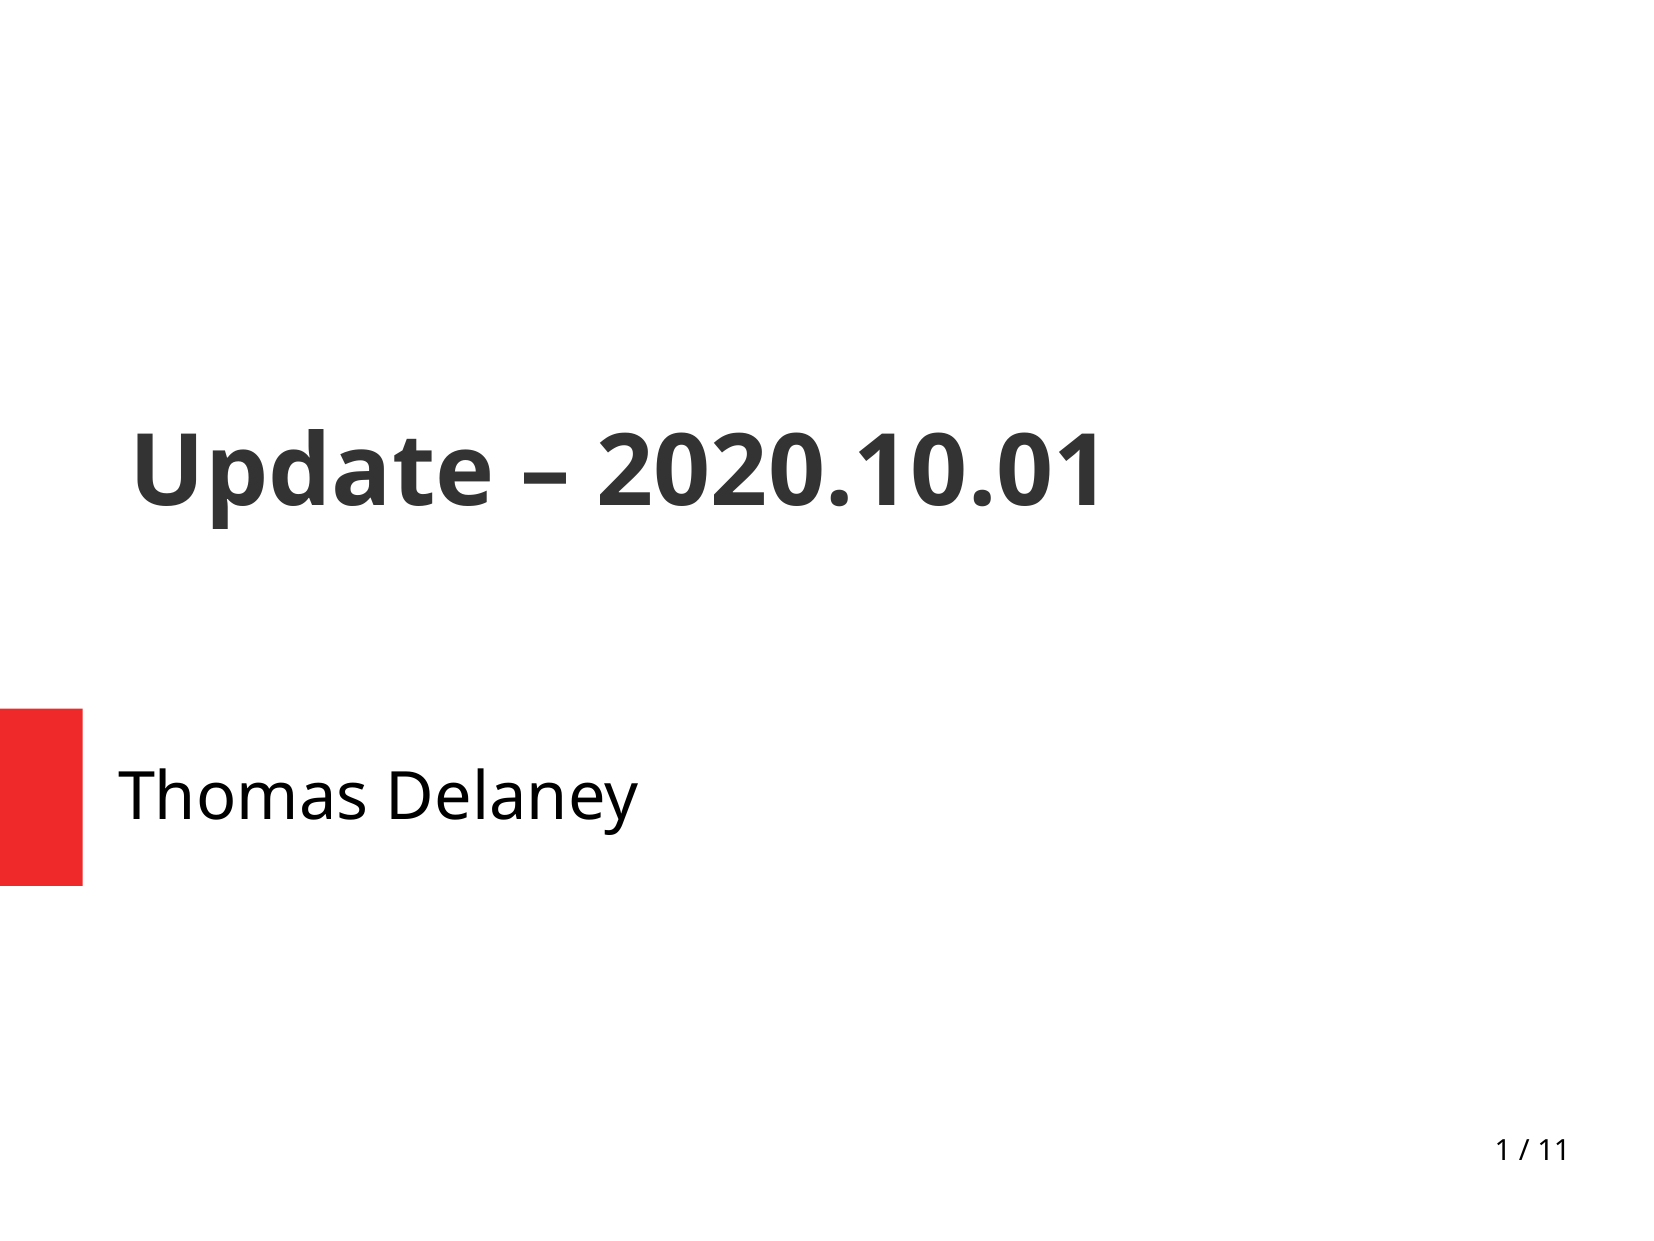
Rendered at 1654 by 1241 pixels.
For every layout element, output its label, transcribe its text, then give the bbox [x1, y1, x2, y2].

subtitle Thomas Delaney [118, 712, 1524, 875]
title Update – 2020.10.01 [129, 330, 1536, 604]
